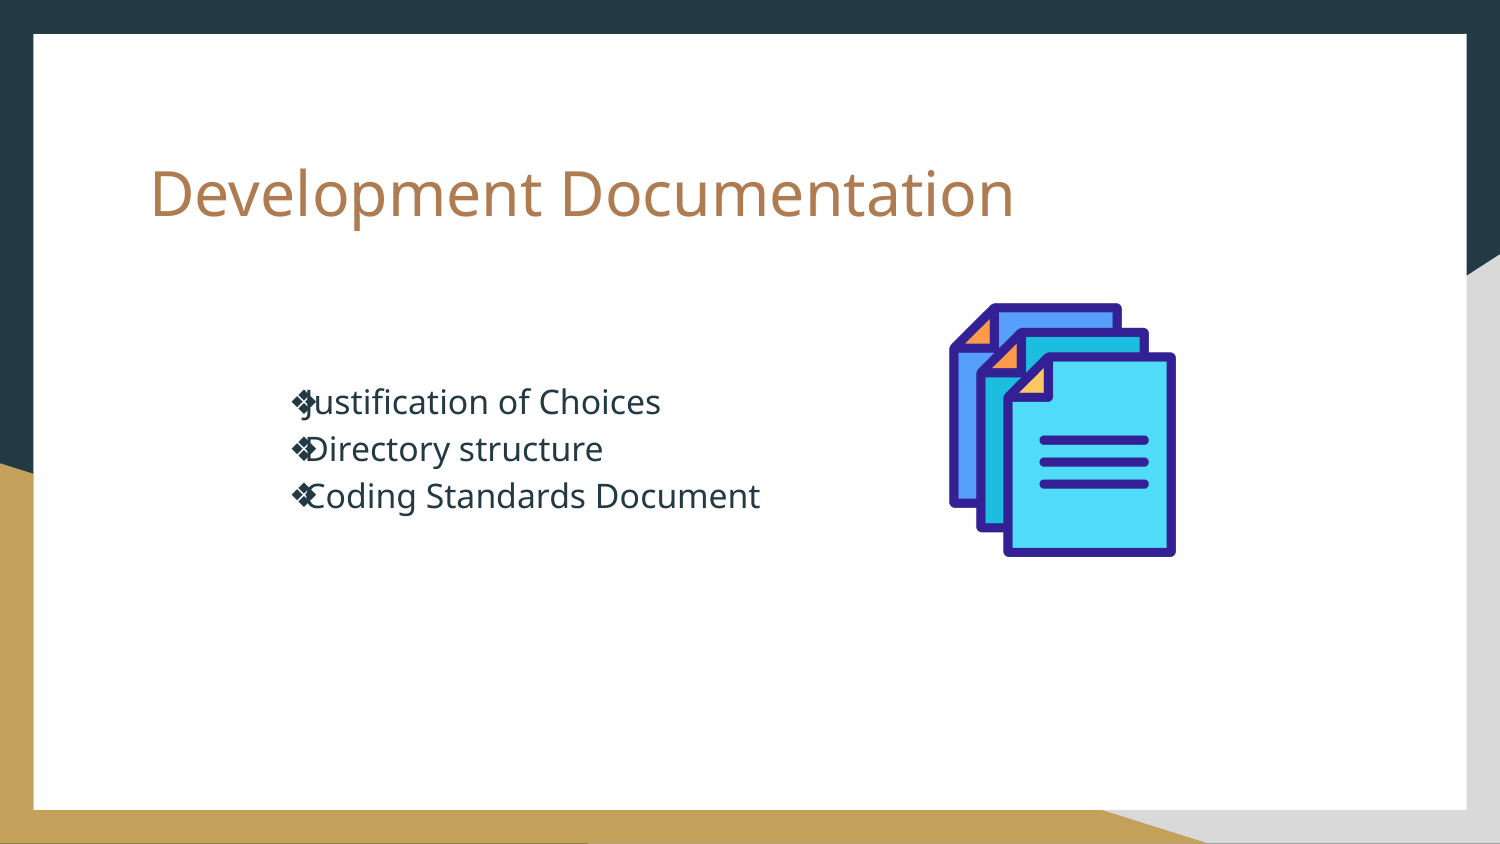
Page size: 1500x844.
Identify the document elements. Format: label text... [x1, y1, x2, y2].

picture [893, 261, 1232, 599]
title Development Documentation [134, 138, 1366, 301]
list Justification of Choices Directory structure Coding Standards Document [266, 311, 893, 532]
